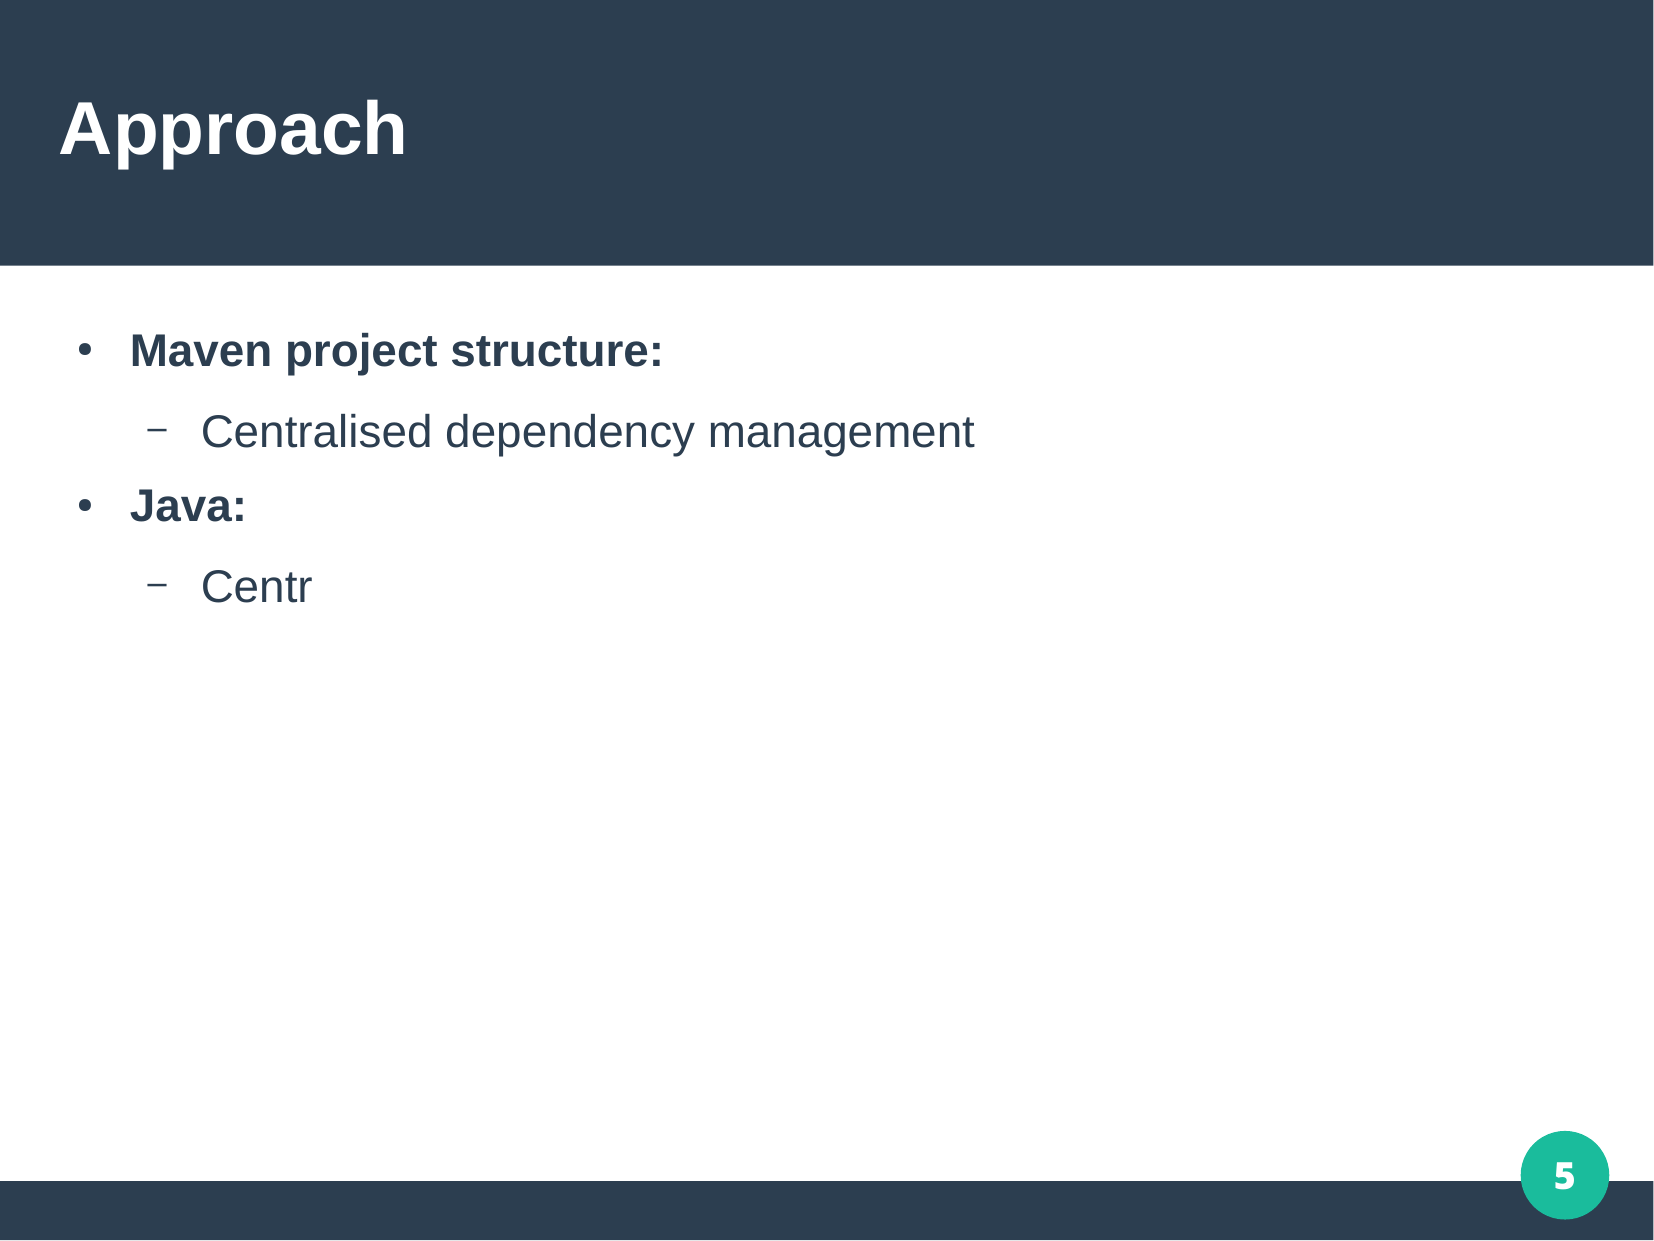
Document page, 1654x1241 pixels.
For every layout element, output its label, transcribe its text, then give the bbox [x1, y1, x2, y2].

title Approach [59, 49, 1595, 207]
list Maven project structure: Centralised dependency management Java: Centr [59, 324, 1595, 1152]
